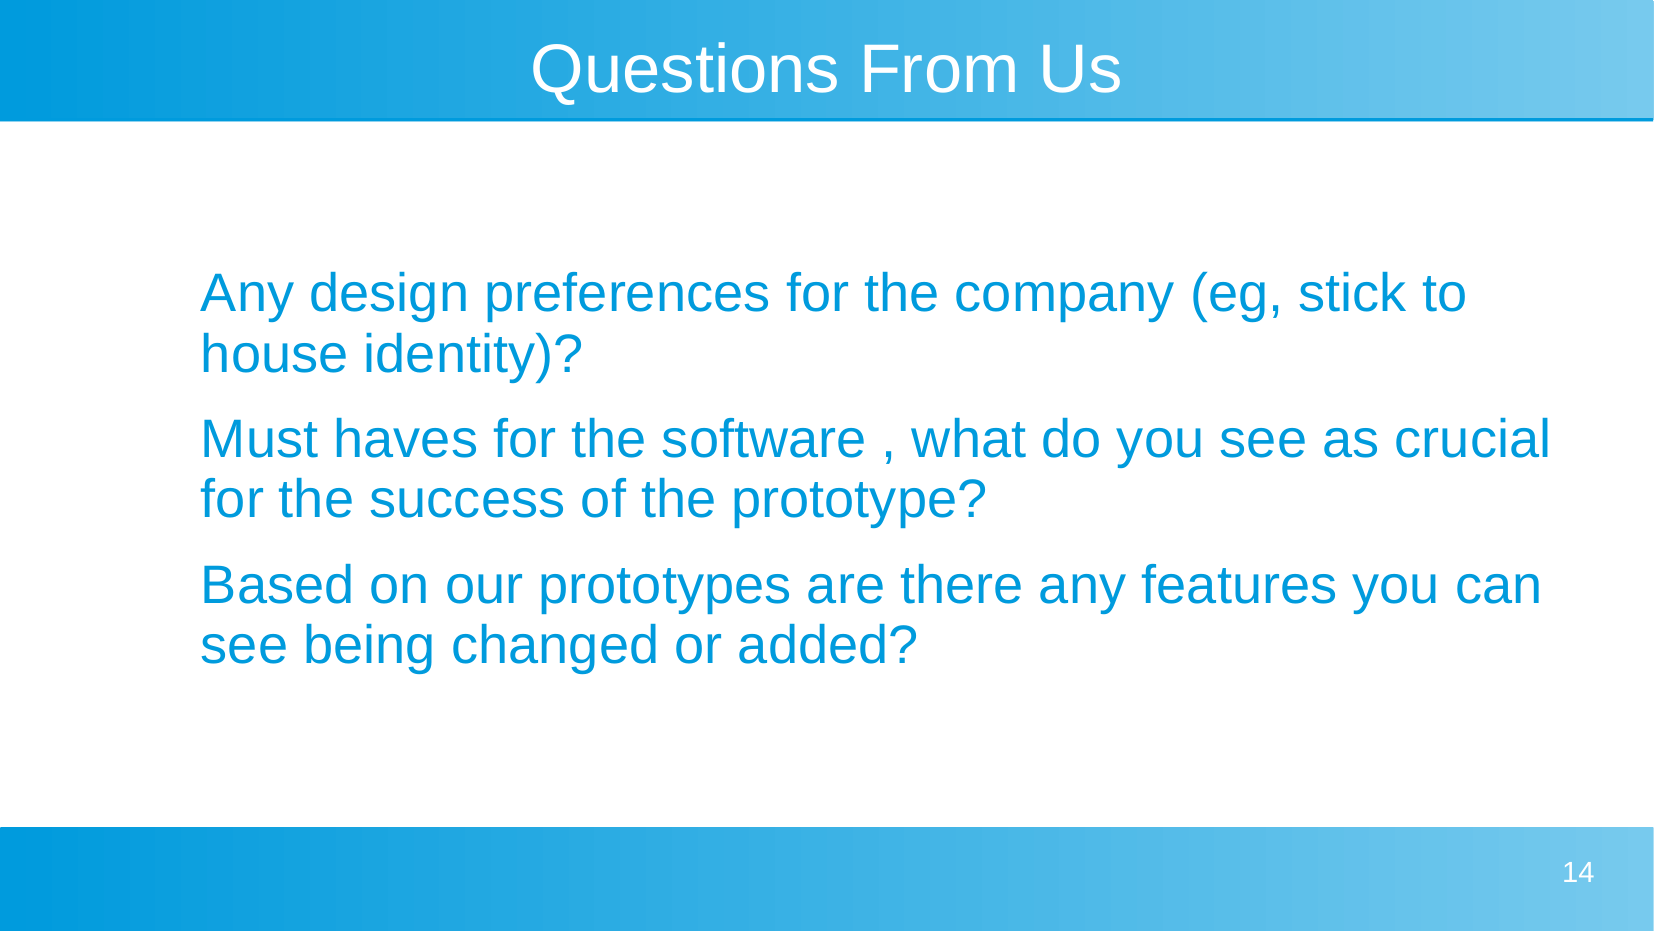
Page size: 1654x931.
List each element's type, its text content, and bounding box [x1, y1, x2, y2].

list Any design preferences for the company (eg, stick to house identity)? Must haves for the software , what do you see as crucial for the success of the prototype? Based on our prototypes are there any features you can see being changed or added? [59, 177, 1595, 768]
title Questions From Us [59, 29, 1595, 108]
